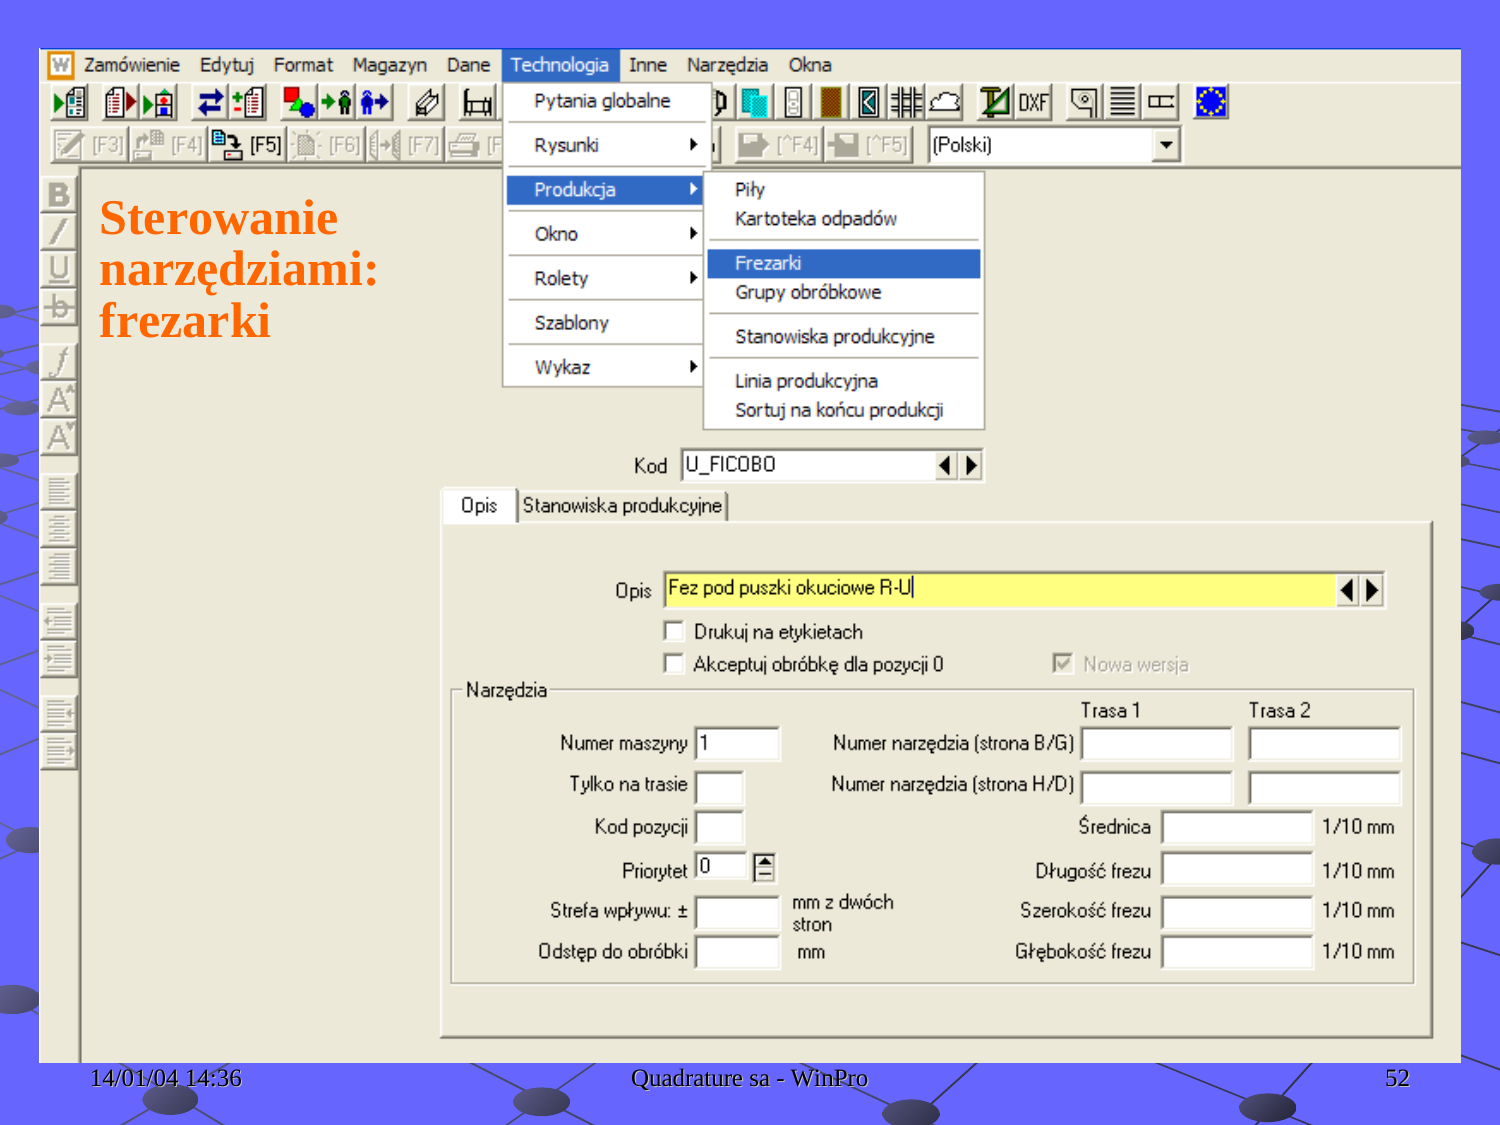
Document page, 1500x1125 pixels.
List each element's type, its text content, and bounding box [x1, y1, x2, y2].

text_box Sterowanie narzędziami: frezarki [99, 193, 499, 348]
picture [39, 48, 1461, 1063]
